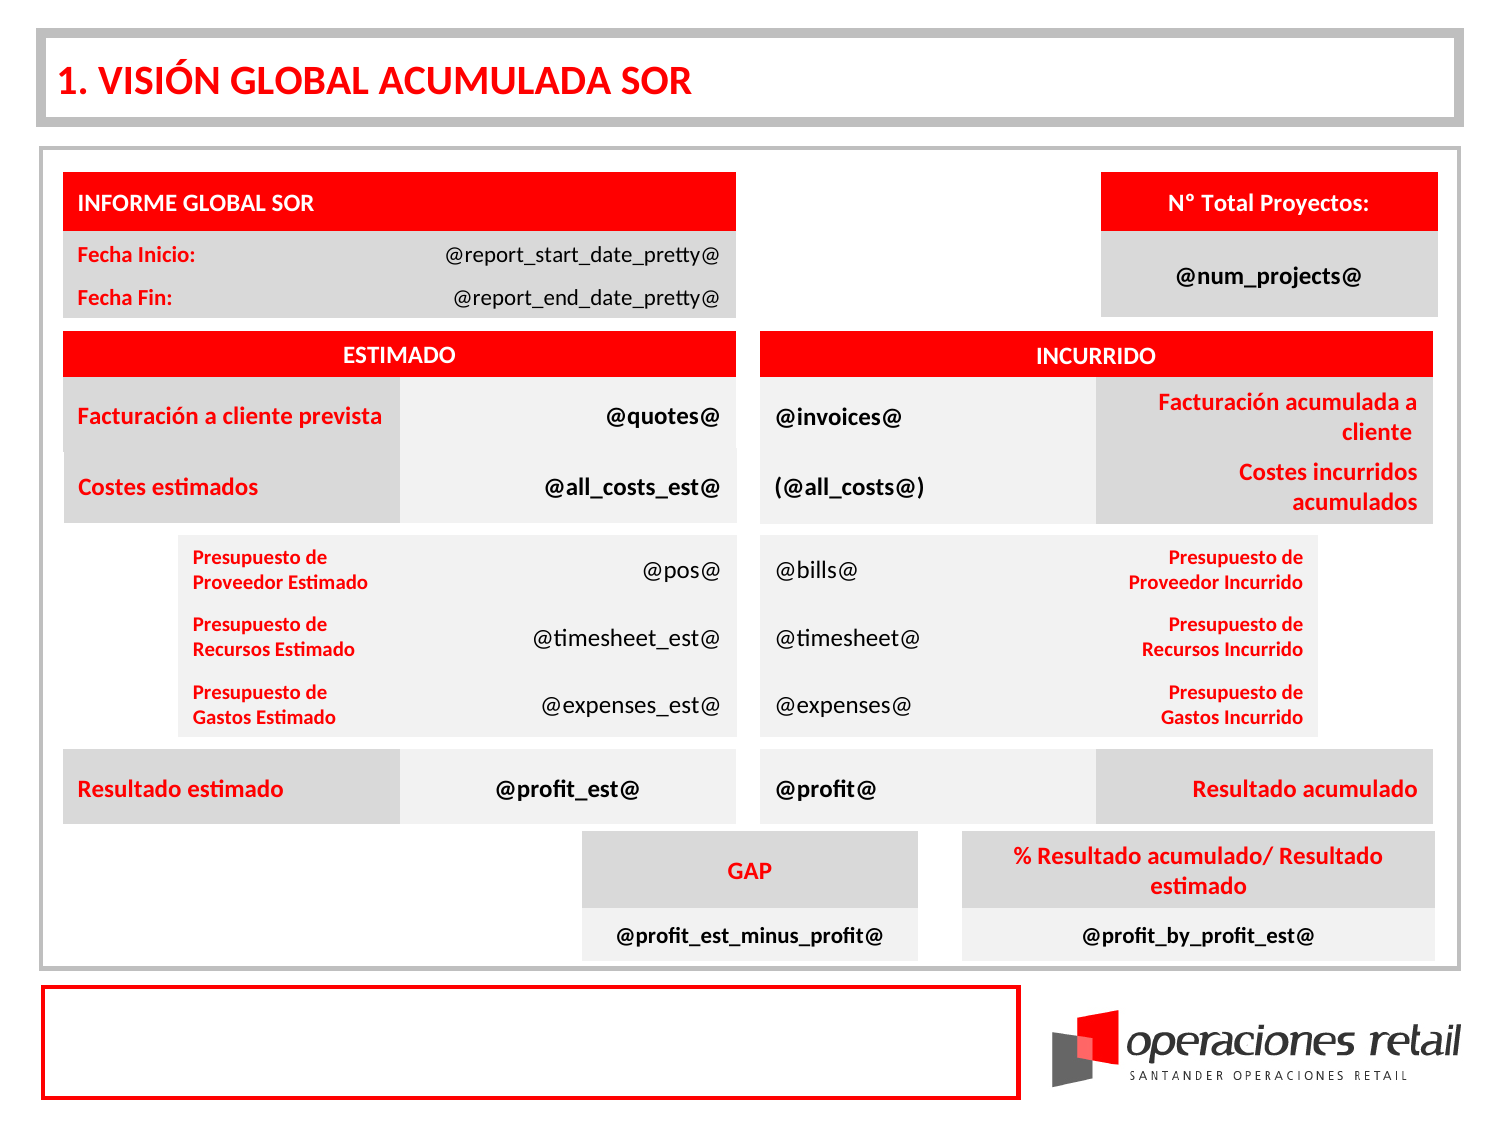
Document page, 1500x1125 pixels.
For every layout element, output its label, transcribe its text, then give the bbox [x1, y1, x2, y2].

table_header GAP [582, 831, 918, 908]
table_header @profit@ [760, 749, 1096, 824]
table_cell @profit_by_profit_est@ [962, 908, 1435, 961]
table_header Resultado estimado [63, 749, 400, 824]
table_cell @quotes@ [400, 377, 736, 448]
picture [1041, 999, 1472, 1098]
table_header Costes estimados [64, 448, 400, 523]
table_header @bills@ [760, 535, 1096, 602]
table_cell Presupuesto de Gastos Estimado [178, 670, 400, 737]
table_cell Presupuesto de Recursos Estimado [178, 602, 400, 670]
table_cell @report_end_date_pretty@ [400, 275, 736, 318]
table_header @profit_est@ [400, 749, 736, 824]
text_box 1. VISIÓN GLOBAL ACUMULADA SOR [41, 33, 1459, 122]
table_header INFORME GLOBAL SOR [63, 172, 736, 231]
table_header @all_costs_est@ [400, 448, 737, 523]
table_cell @timesheet_est@ [400, 602, 737, 670]
table_cell Fecha Fin: [63, 275, 400, 318]
table_header @pos@ [400, 535, 737, 602]
table_cell Presupuesto de Gastos Incurrido [1096, 670, 1318, 737]
table_cell Presupuesto de Recursos Incurrido [1096, 602, 1318, 670]
table_cell @num_projects@ [1101, 231, 1438, 317]
table_header Nº Total Proyectos: [1101, 172, 1438, 231]
table_cell Facturación a cliente prevista [63, 377, 400, 452]
table_cell Fecha Inicio: [63, 231, 400, 275]
table_cell @invoices@ [760, 377, 1096, 448]
table_cell @expenses@ [760, 670, 1096, 737]
table_header (@all_costs@) [760, 448, 1096, 524]
table_cell @report_start_date_pretty@ [400, 231, 736, 275]
table_cell @expenses_est@ [400, 670, 737, 737]
table_header ESTIMADO [63, 331, 736, 377]
table_header Costes incurridos acumulados [1096, 448, 1433, 524]
table_header % Resultado acumulado/ Resultado estimado [962, 831, 1435, 908]
table_cell @profit_est_minus_profit@ [582, 908, 918, 961]
table_header Presupuesto de Proveedor Estimado [178, 535, 400, 602]
table_header Presupuesto de Proveedor Incurrido [1096, 535, 1318, 602]
table_header INCURRIDO [760, 331, 1433, 377]
table_header Resultado acumulado [1096, 749, 1433, 824]
table_cell @timesheet@ [760, 602, 1096, 670]
table_cell Facturación acumulada a cliente [1096, 377, 1433, 448]
